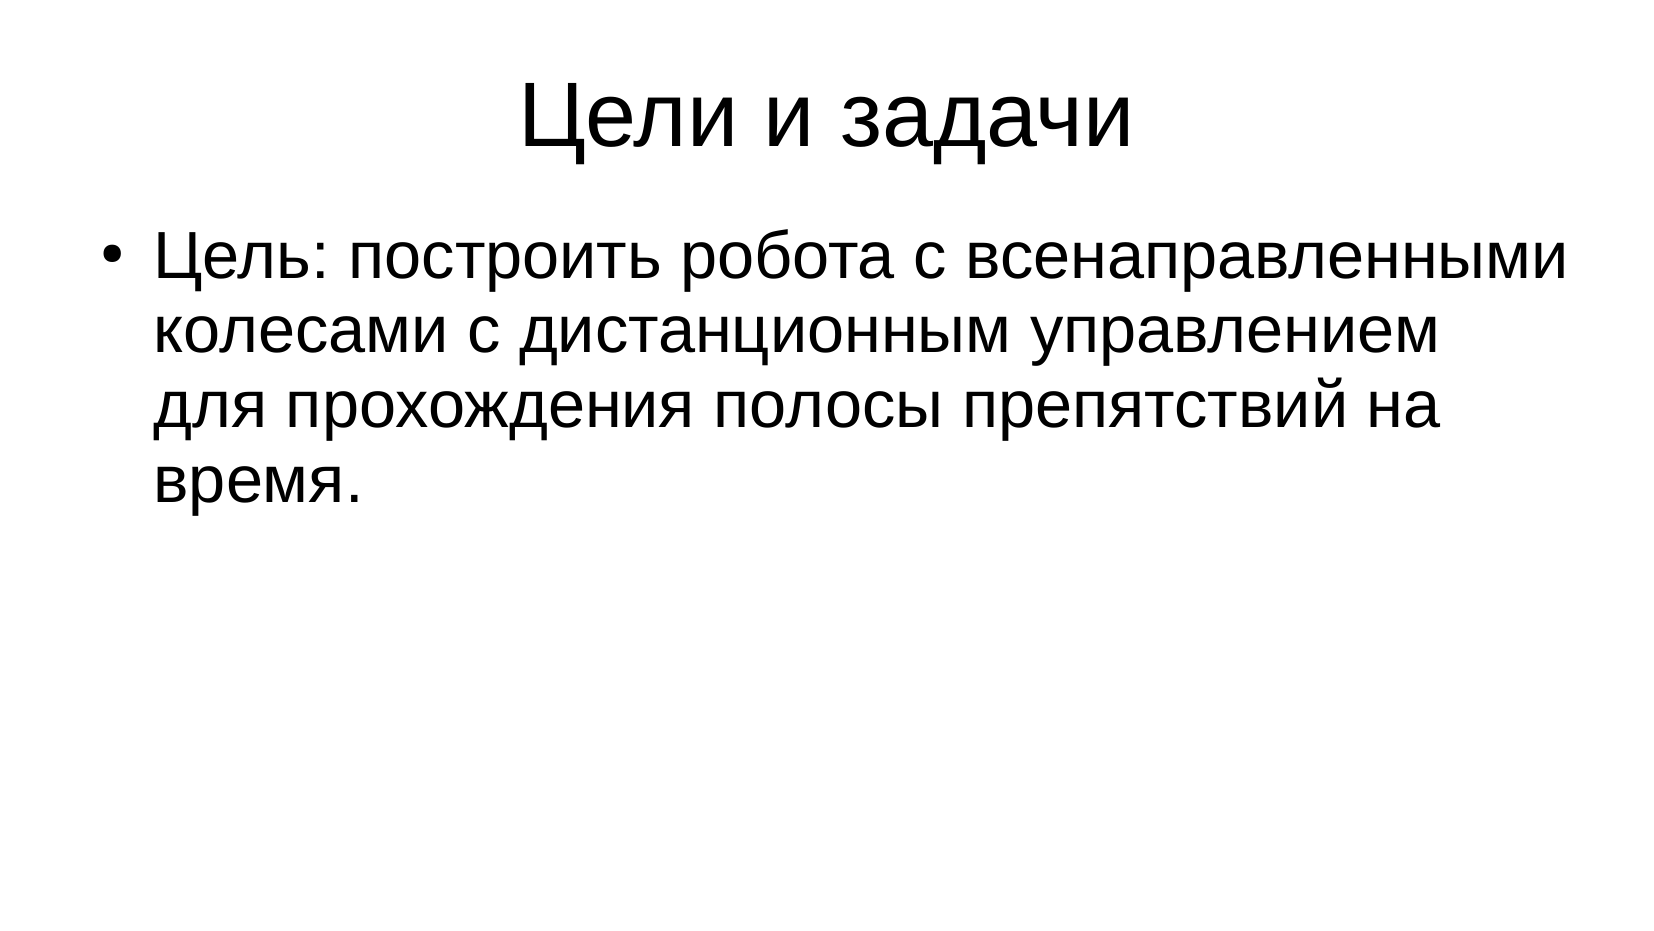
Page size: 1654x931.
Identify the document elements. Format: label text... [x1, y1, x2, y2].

title Цели и задачи [82, 37, 1571, 193]
list Цель: построить робота с всенаправленными колесами с дистанционным управлением для прохождения полосы препятствий на время. [82, 217, 1571, 758]
